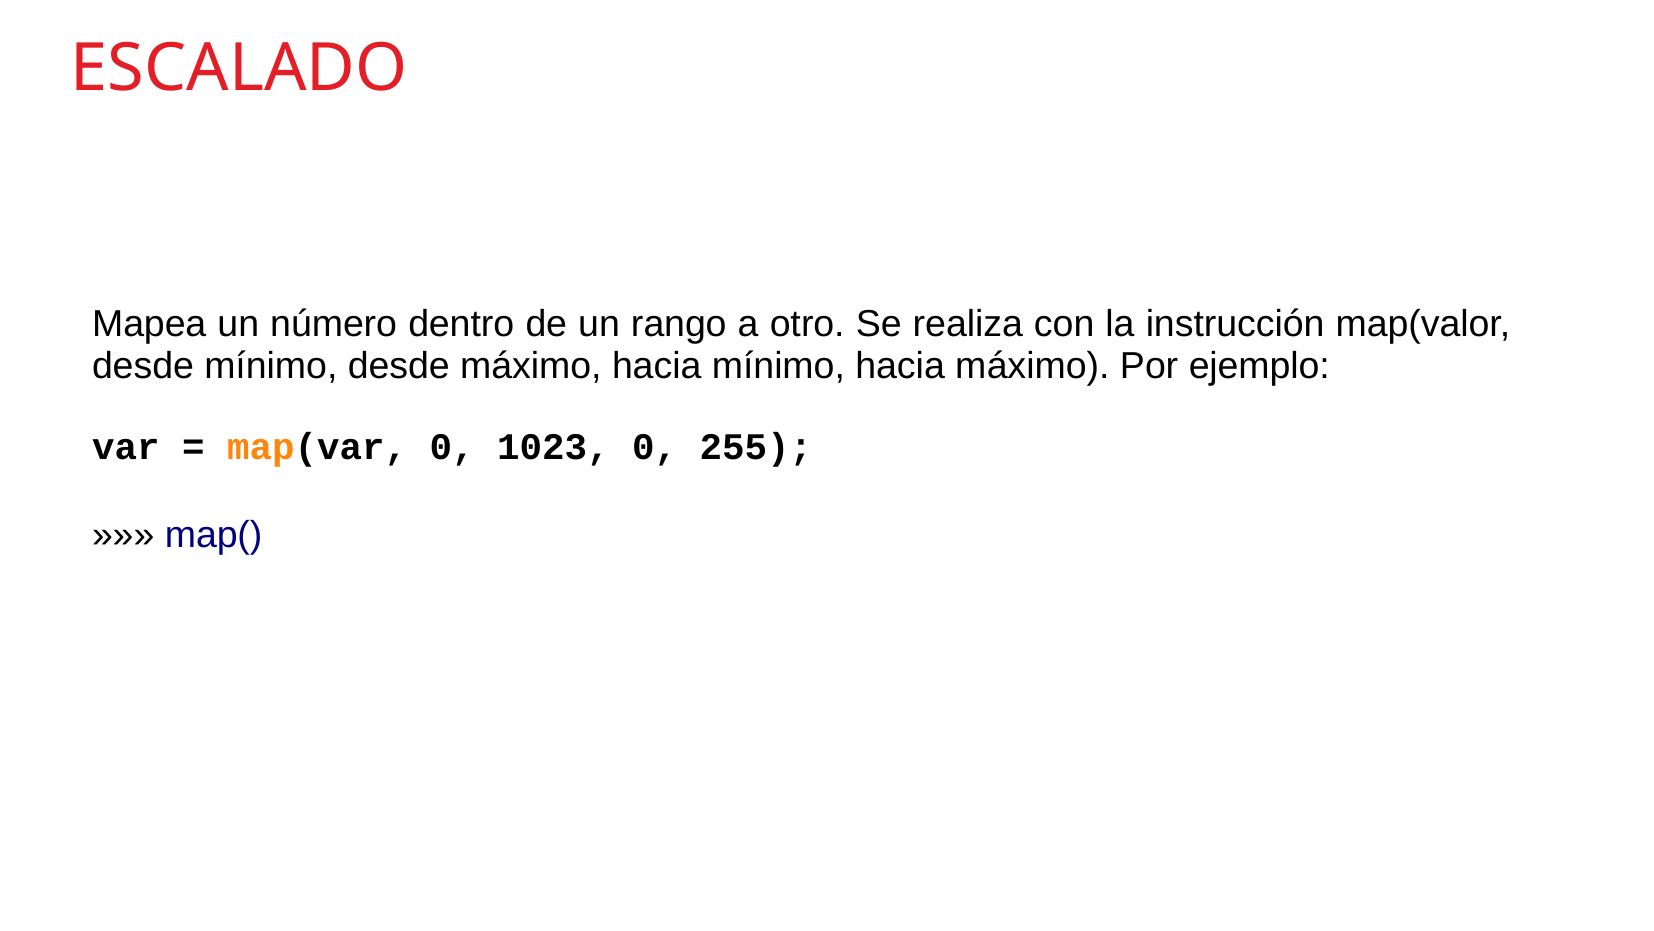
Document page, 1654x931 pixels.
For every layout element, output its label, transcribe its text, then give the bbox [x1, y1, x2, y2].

text_box Mapea un número dentro de un rango a otro. Se realiza con la instrucción map(valor, desde mínimo, desde máximo, hacia mínimo, hacia máximo). Por ejemplo: var = map(var, 0, 1023, 0, 255); »»» map() [77, 294, 1561, 636]
title ESCALADO [70, 11, 1347, 118]
